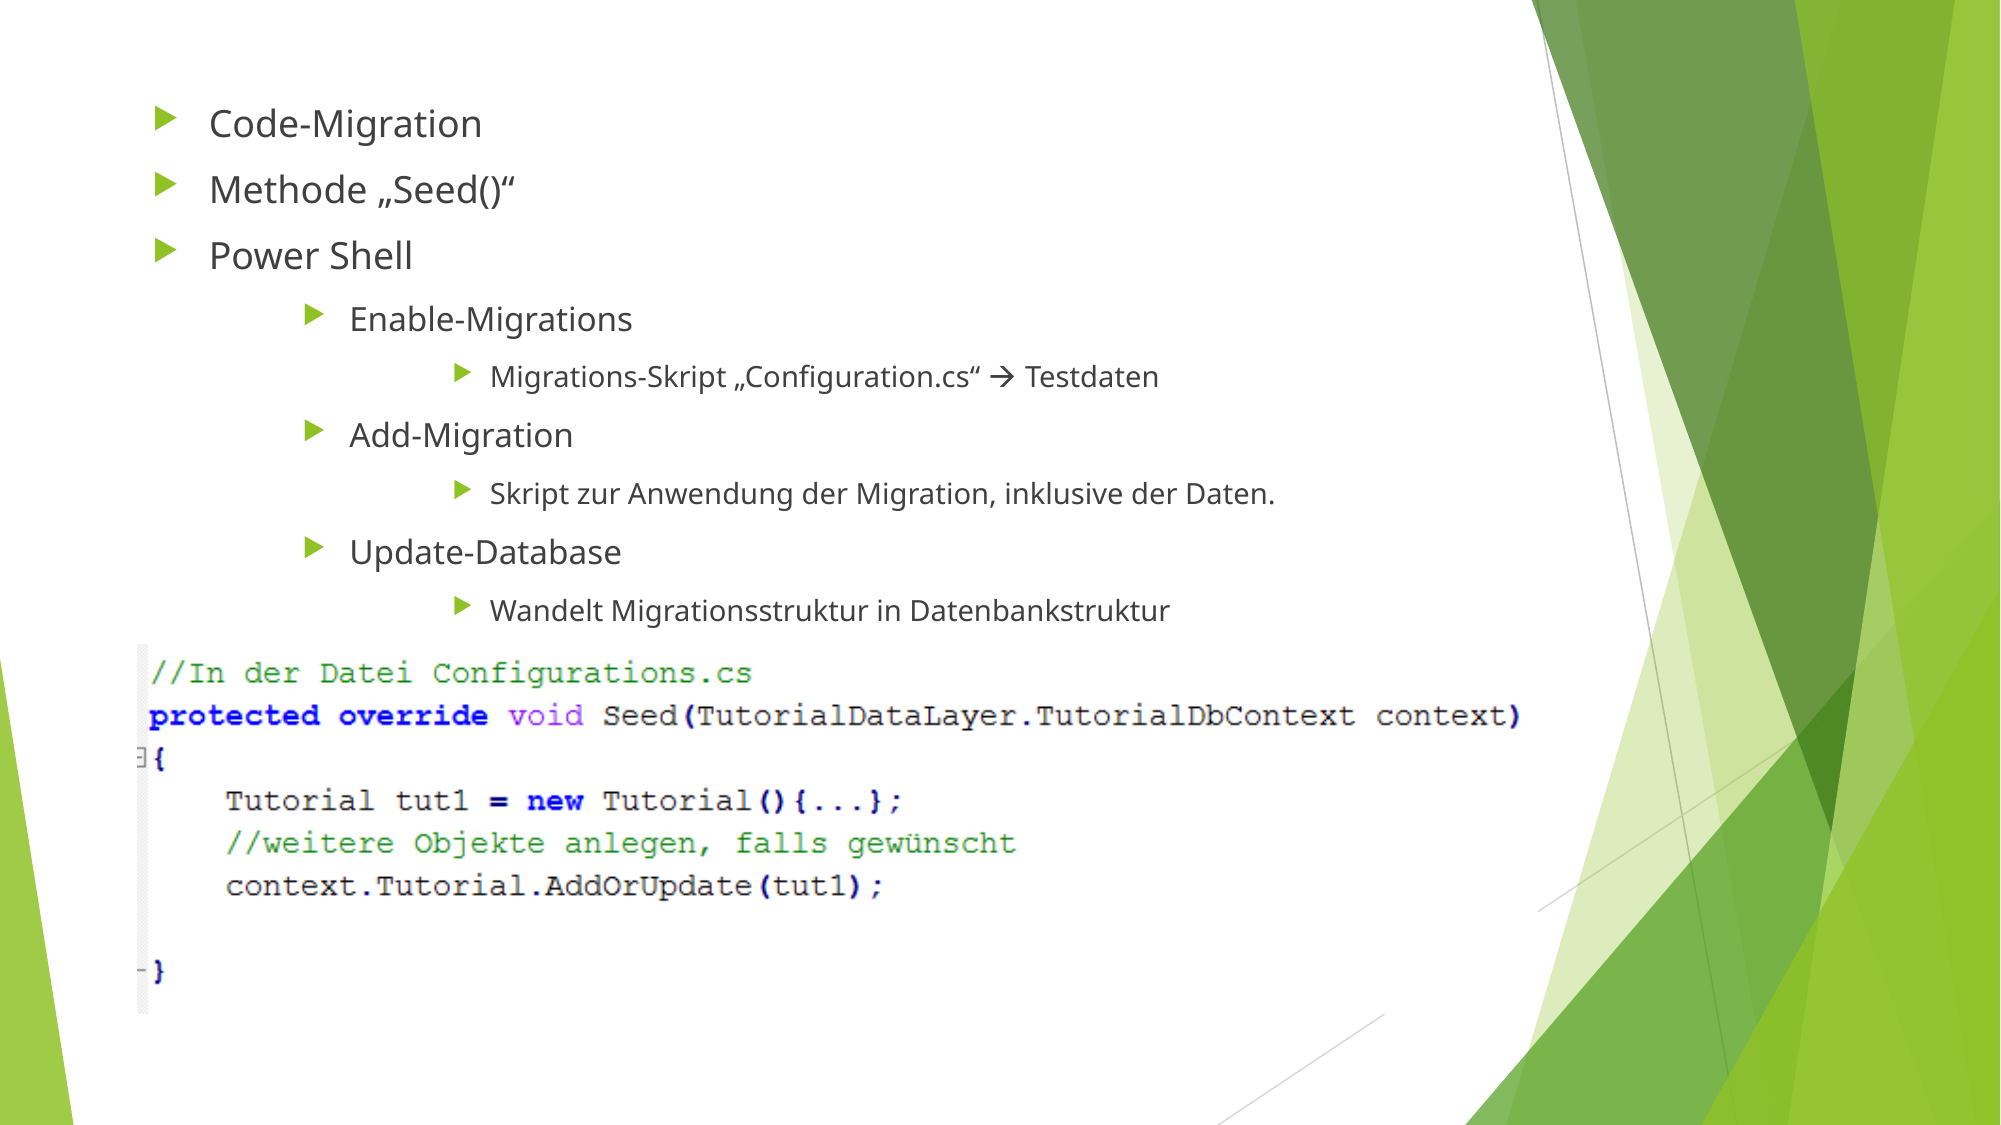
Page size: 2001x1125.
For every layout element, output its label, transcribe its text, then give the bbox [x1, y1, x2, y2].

picture [137, 644, 1538, 1014]
list Code-Migration Methode „Seed()“ Power Shell Enable-Migrations Migrations-Skript „Configuration.cs“  Testdaten Add-Migration Skript zur Anwendung der Migration, inklusive der Daten. Update-Database Wandelt Migrationsstruktur in Datenbankstruktur [137, 92, 1863, 1014]
